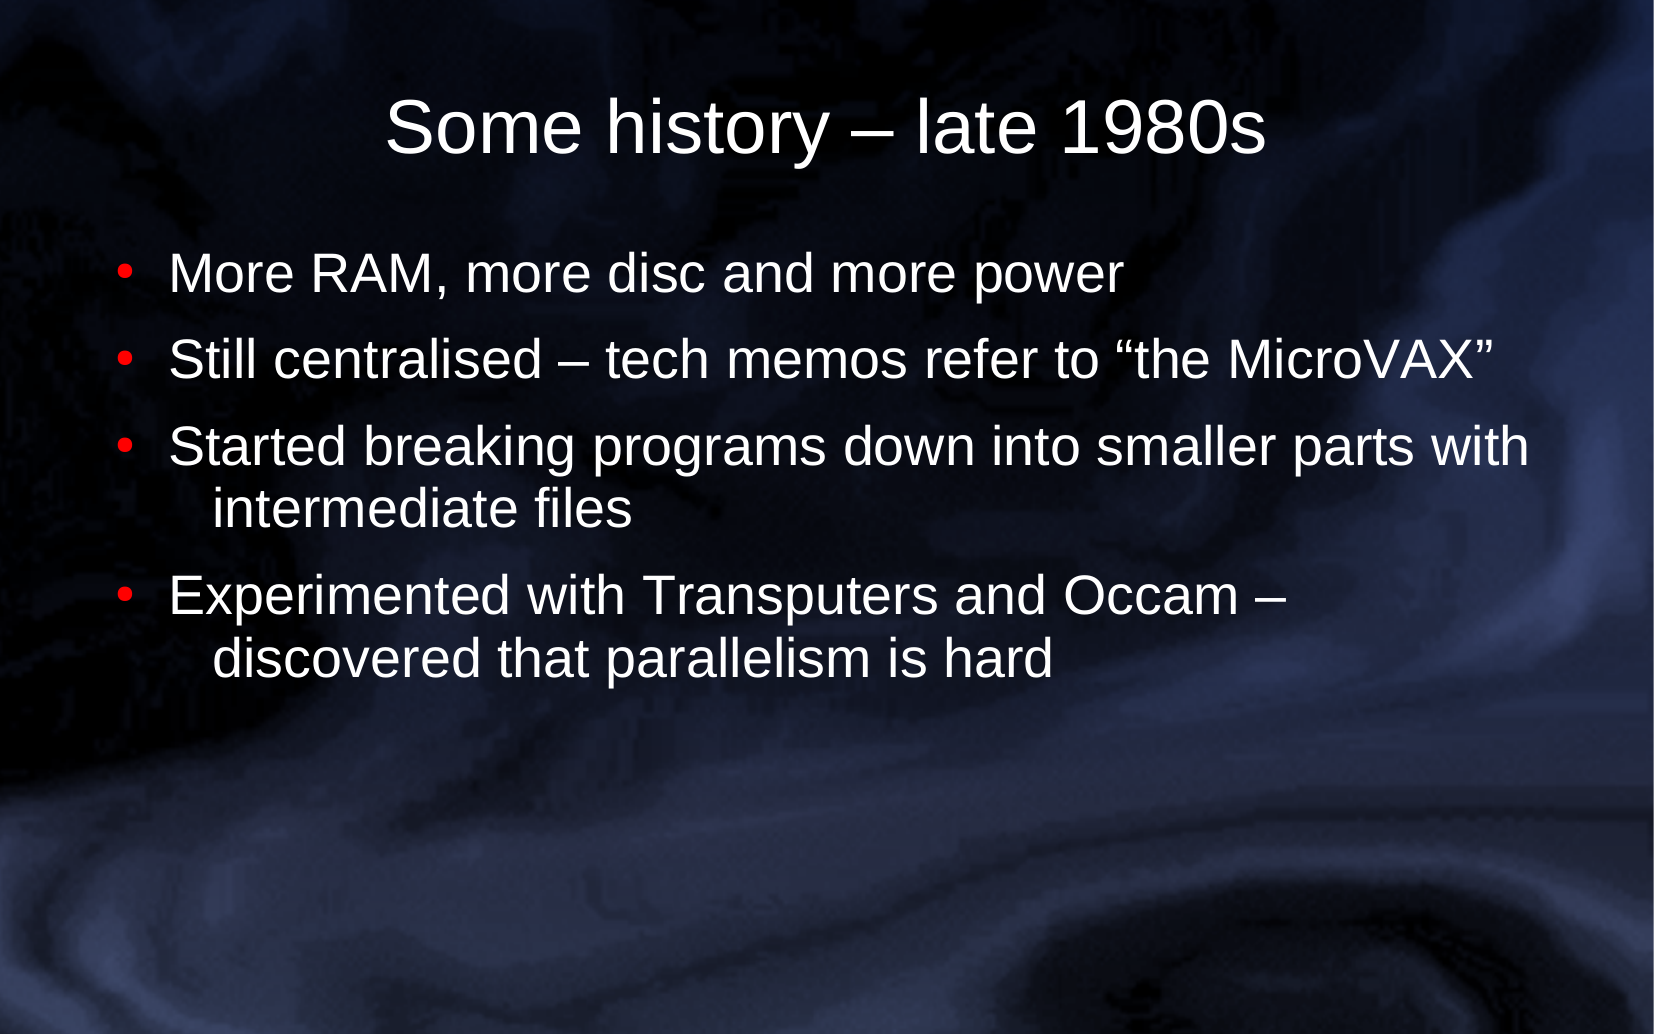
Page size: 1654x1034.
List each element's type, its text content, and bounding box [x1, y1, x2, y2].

picture [0, 0, 1654, 1034]
list More RAM, more disc and more power Still centralised – tech memos refer to “the MicroVAX” Started breaking programs down into smaller parts with intermediate files Experimented with Transputers and Occam – discovered that parallelism is hard [82, 241, 1571, 842]
title Some history – late 1980s [82, 41, 1571, 214]
